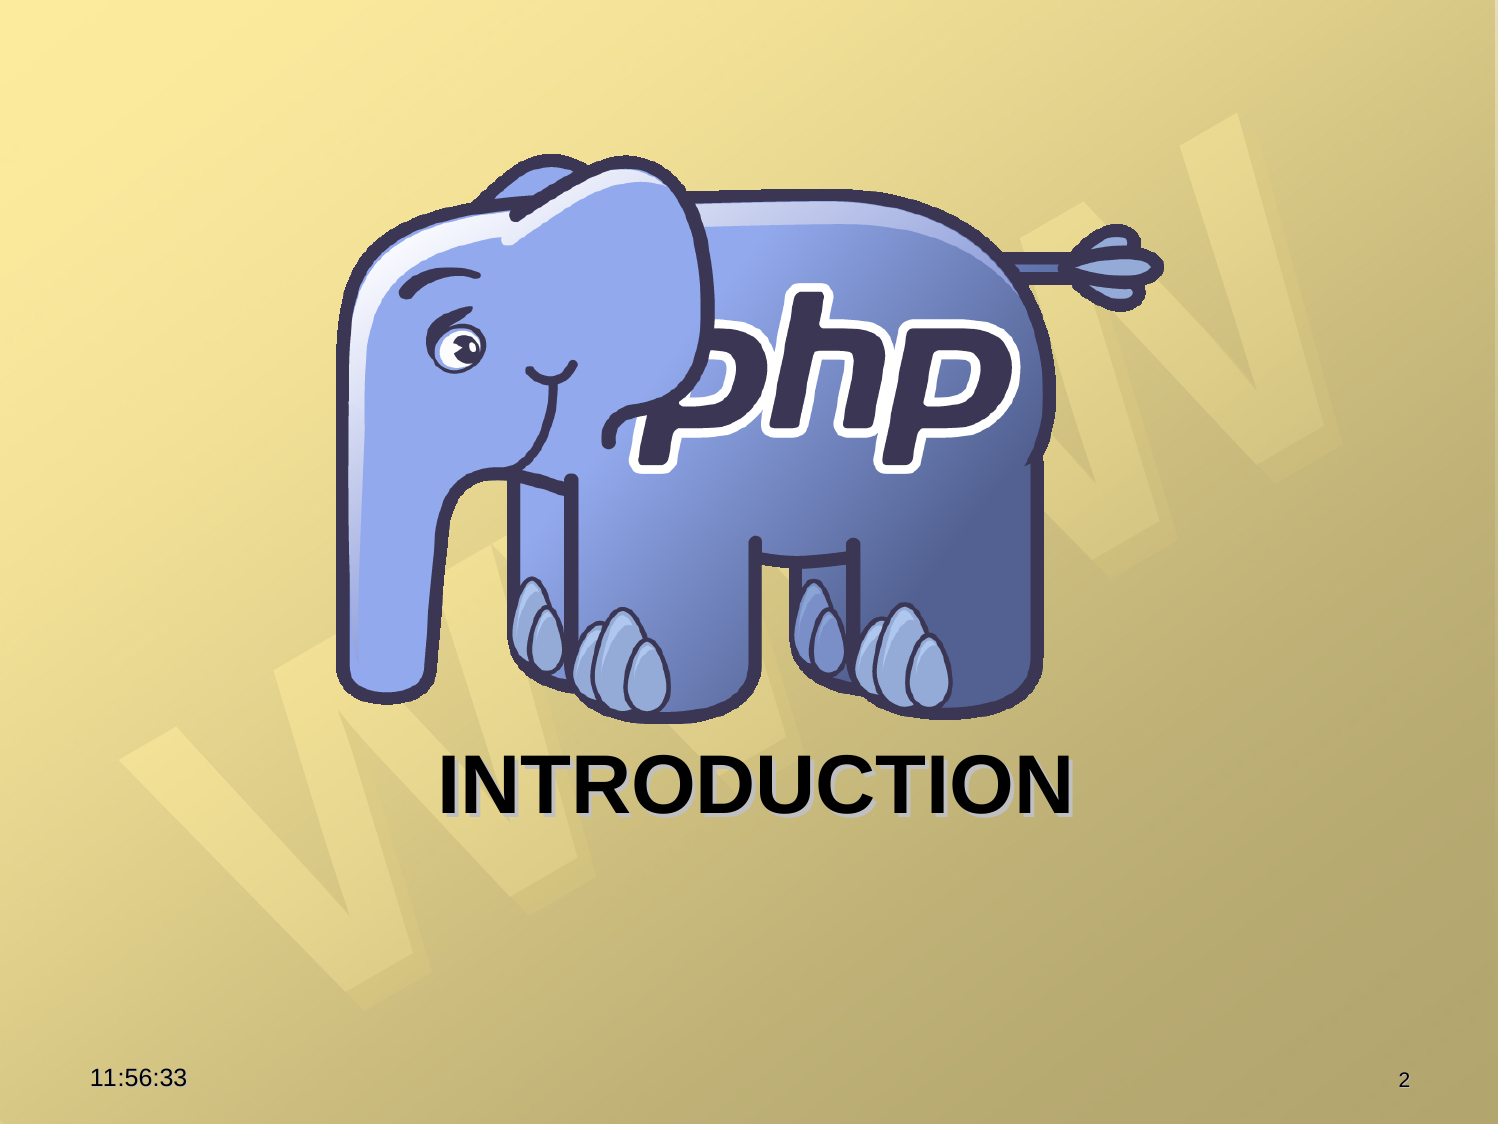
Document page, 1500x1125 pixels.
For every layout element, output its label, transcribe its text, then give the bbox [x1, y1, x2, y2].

text_box 18:45:29 [74, 1058, 426, 1100]
picture [336, 154, 1164, 722]
text_box <numéro> [1074, 1058, 1426, 1100]
title INTRODUCTION [118, 722, 1394, 947]
